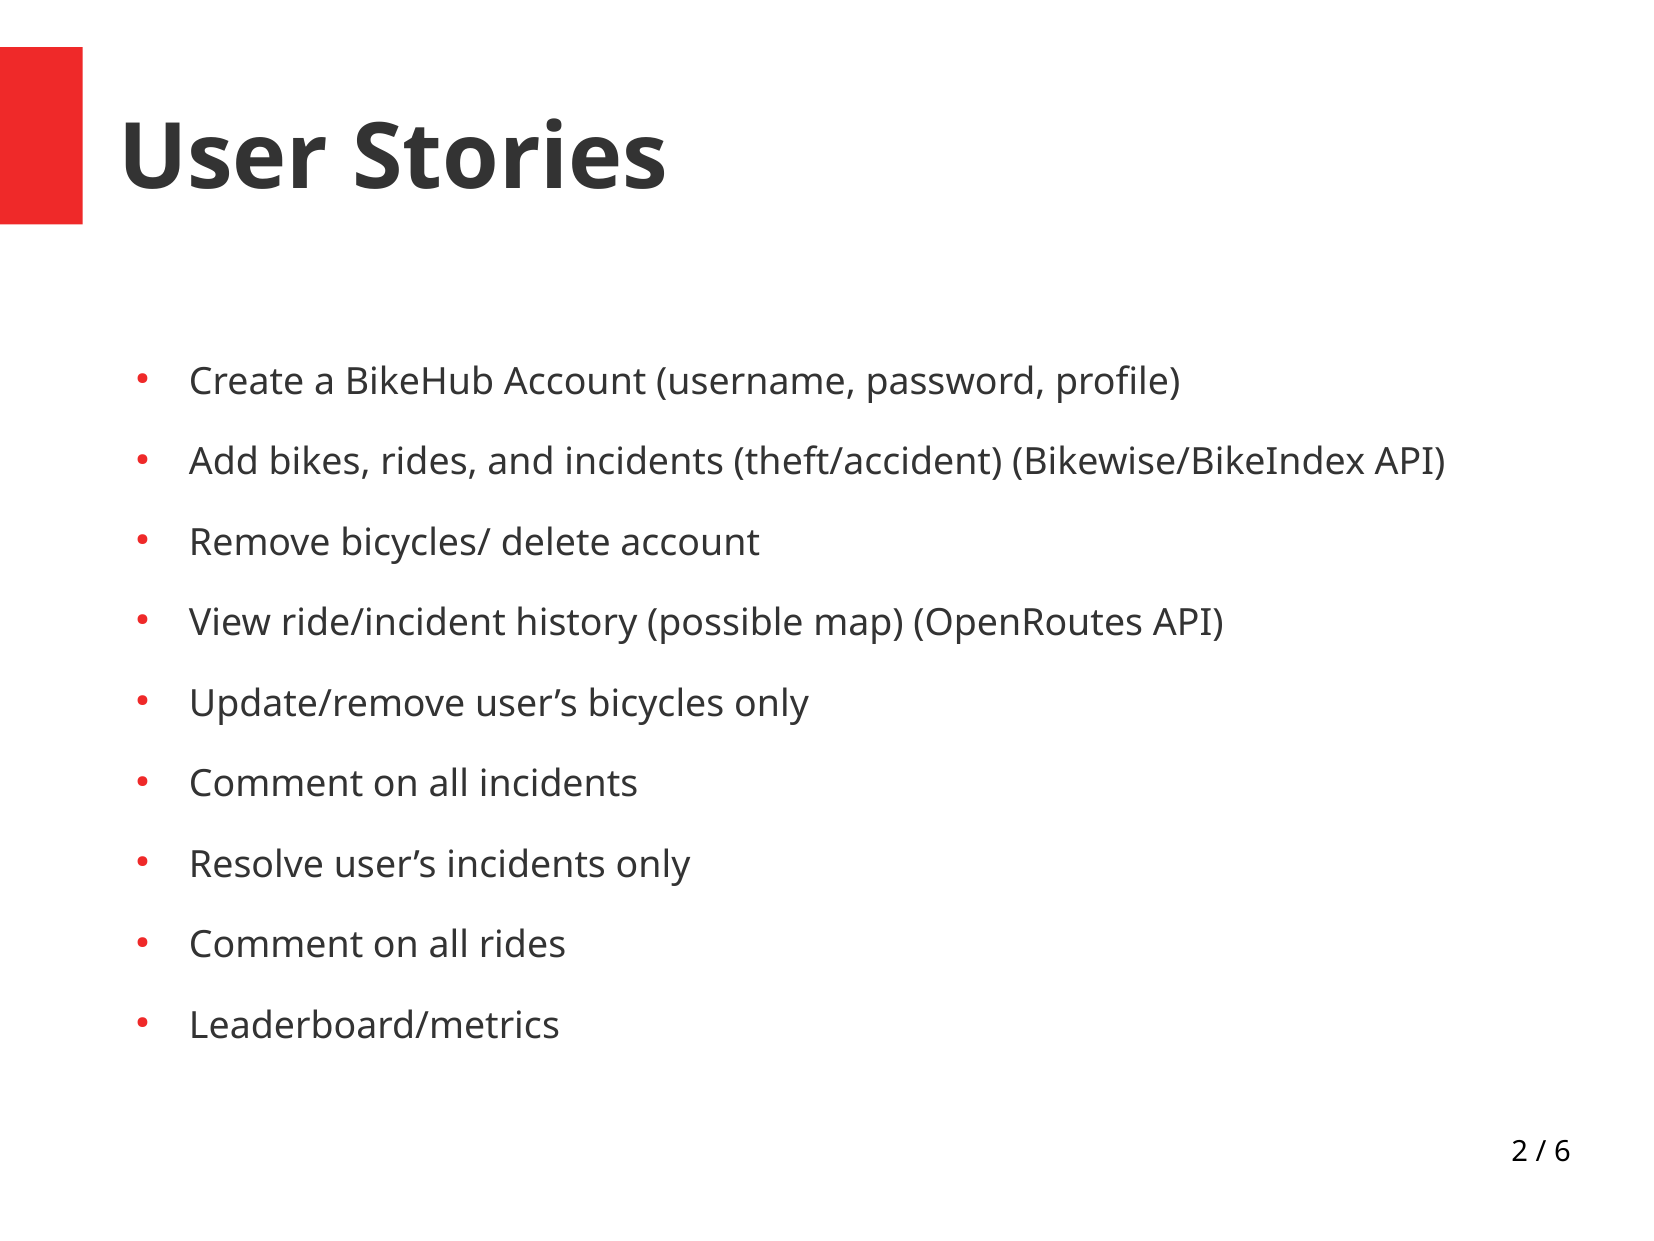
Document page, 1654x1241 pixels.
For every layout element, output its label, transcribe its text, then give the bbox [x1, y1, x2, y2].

title User Stories [118, 49, 1571, 257]
list Create a BikeHub Account (username, password, profile) Add bikes, rides, and incidents (theft/accident) (Bikewise/BikeIndex API) Remove bicycles/ delete account View ride/incident history (possible map) (OpenRoutes API) Update/remove user’s bicycles only Comment on all incidents Resolve user’s incidents only Comment on all rides Leaderboard/metrics [118, 354, 1536, 1074]
